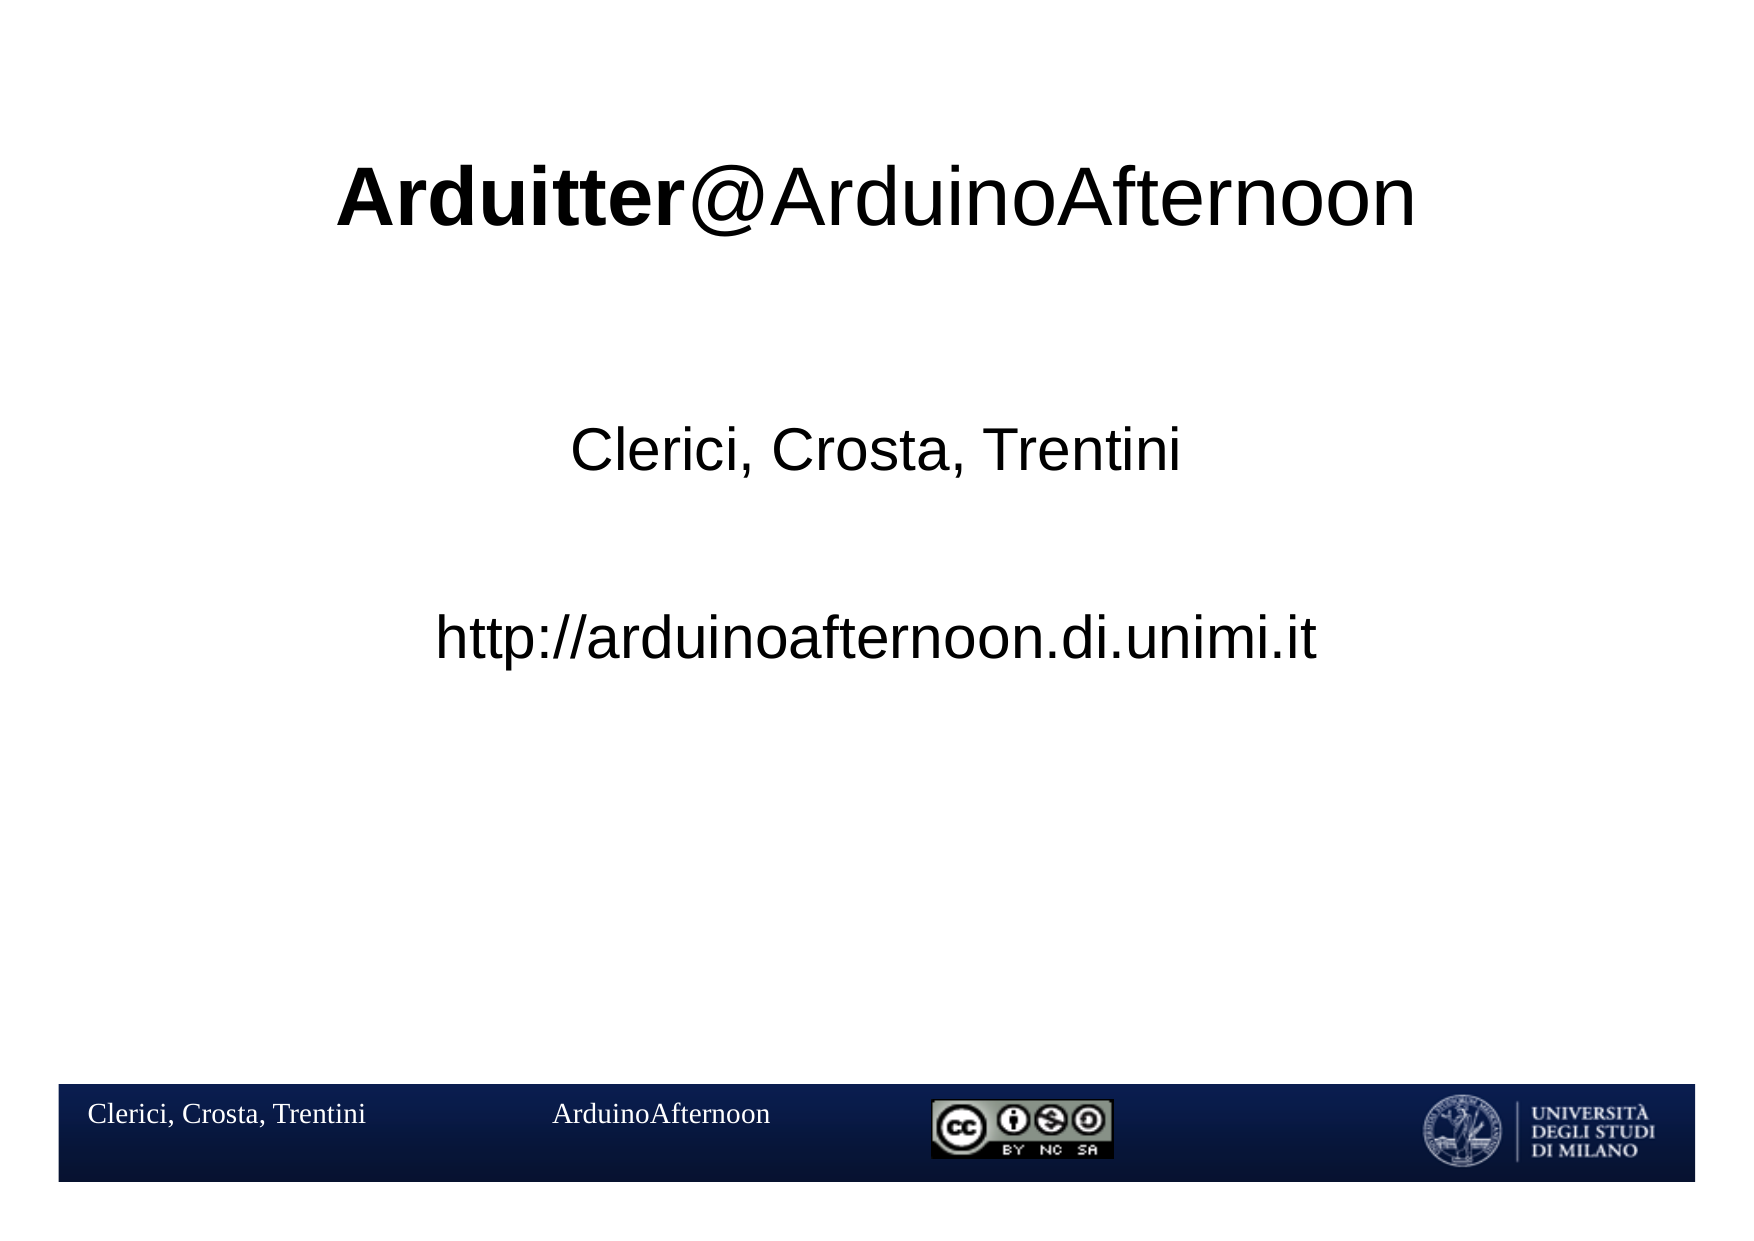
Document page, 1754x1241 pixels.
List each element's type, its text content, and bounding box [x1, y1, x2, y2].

picture [58, 1084, 1696, 1182]
title Arduitter@ArduinoAfternoon [140, 103, 1614, 291]
list Clerici, Crosta, Trentini http://arduinoafternoon.di.unimi.it [140, 321, 1614, 973]
